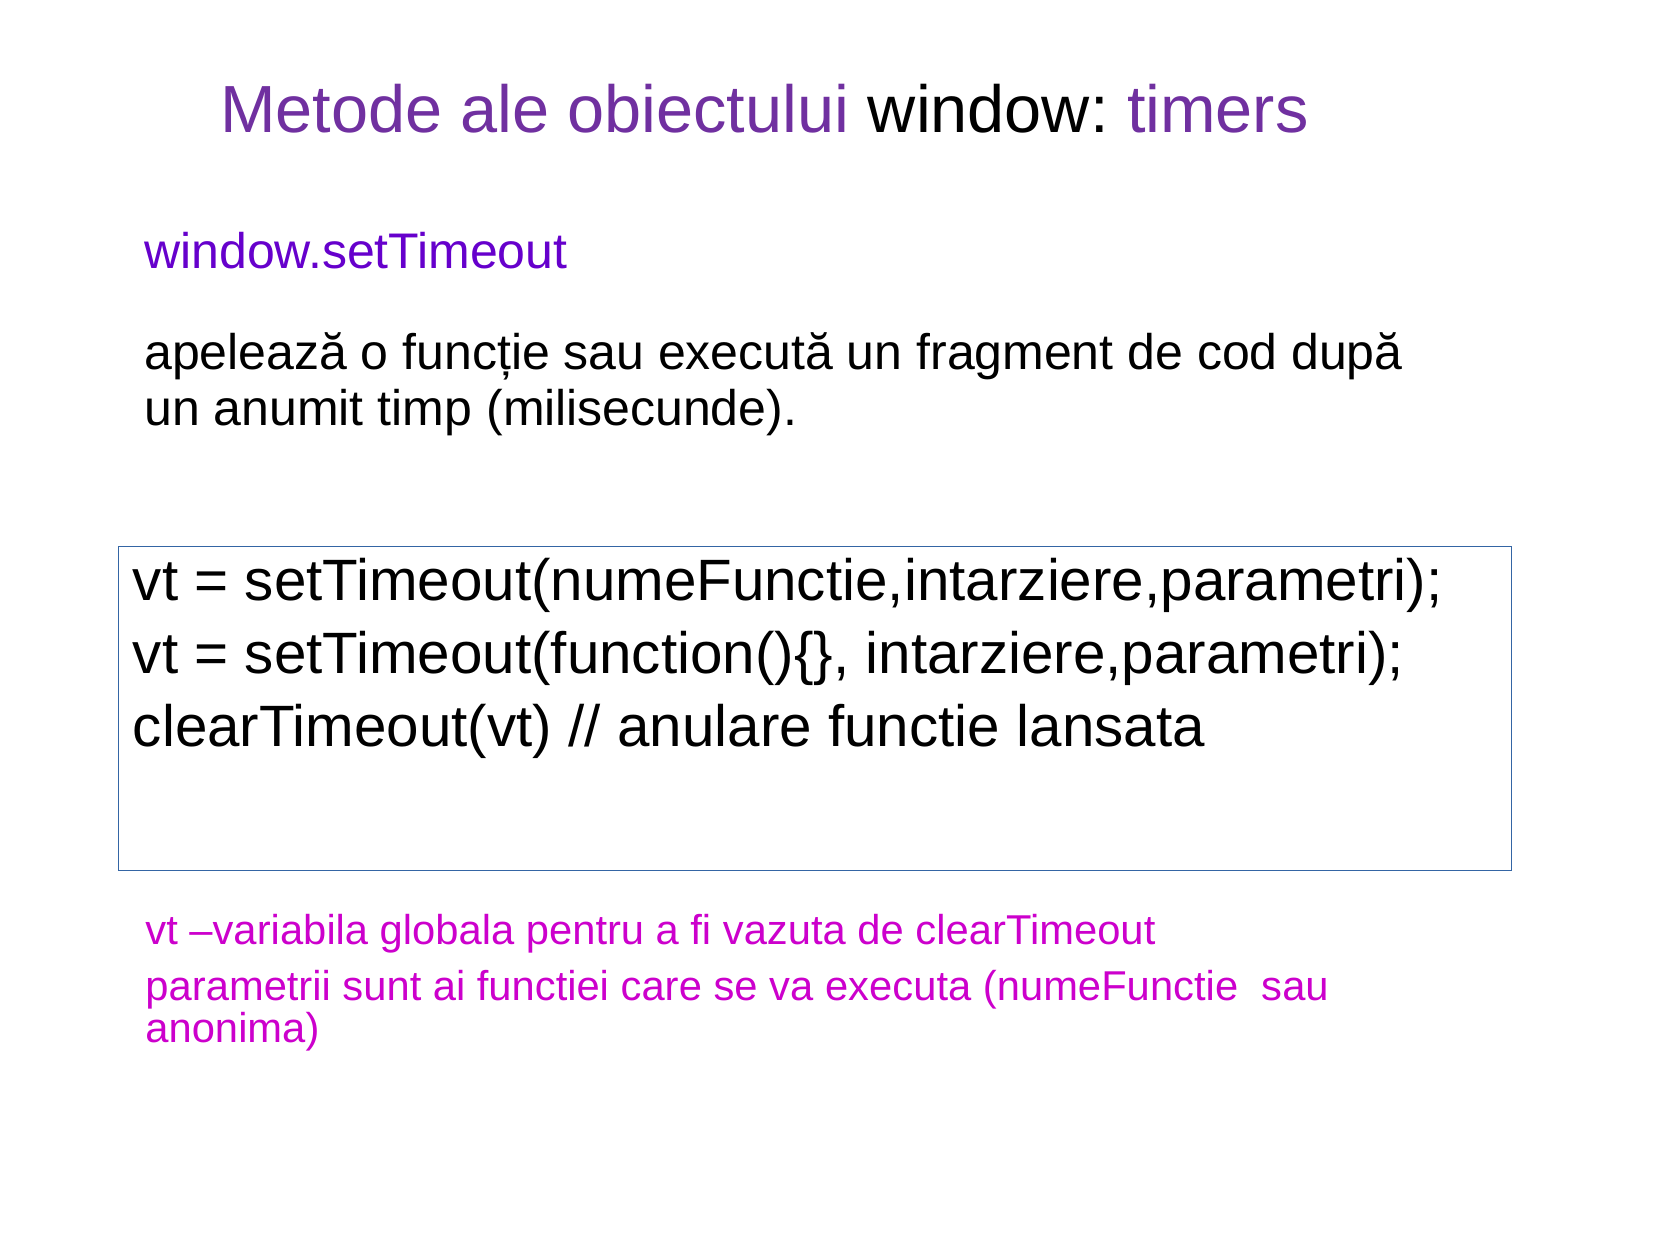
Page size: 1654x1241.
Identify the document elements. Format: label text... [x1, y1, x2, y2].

text_box vt –variabila globala pentru a fi vazuta de clearTimeout parametrii sunt ai functiei care se va executa (numeFunctie sau anonima) [130, 903, 1388, 1136]
text_box Metode ale obiectului window: timers [159, 64, 1328, 155]
text_box vt = setTimeout(numeFunctie,intarziere,parametri); vt = setTimeout(function(){}, intarziere,parametri); clearTimeout(vt) // anulare functie lansata [118, 546, 1512, 871]
text_box window.setTimeout apelează o funcție sau execută un fragment de cod după un anumit timp (milisecunde). [129, 215, 1465, 513]
